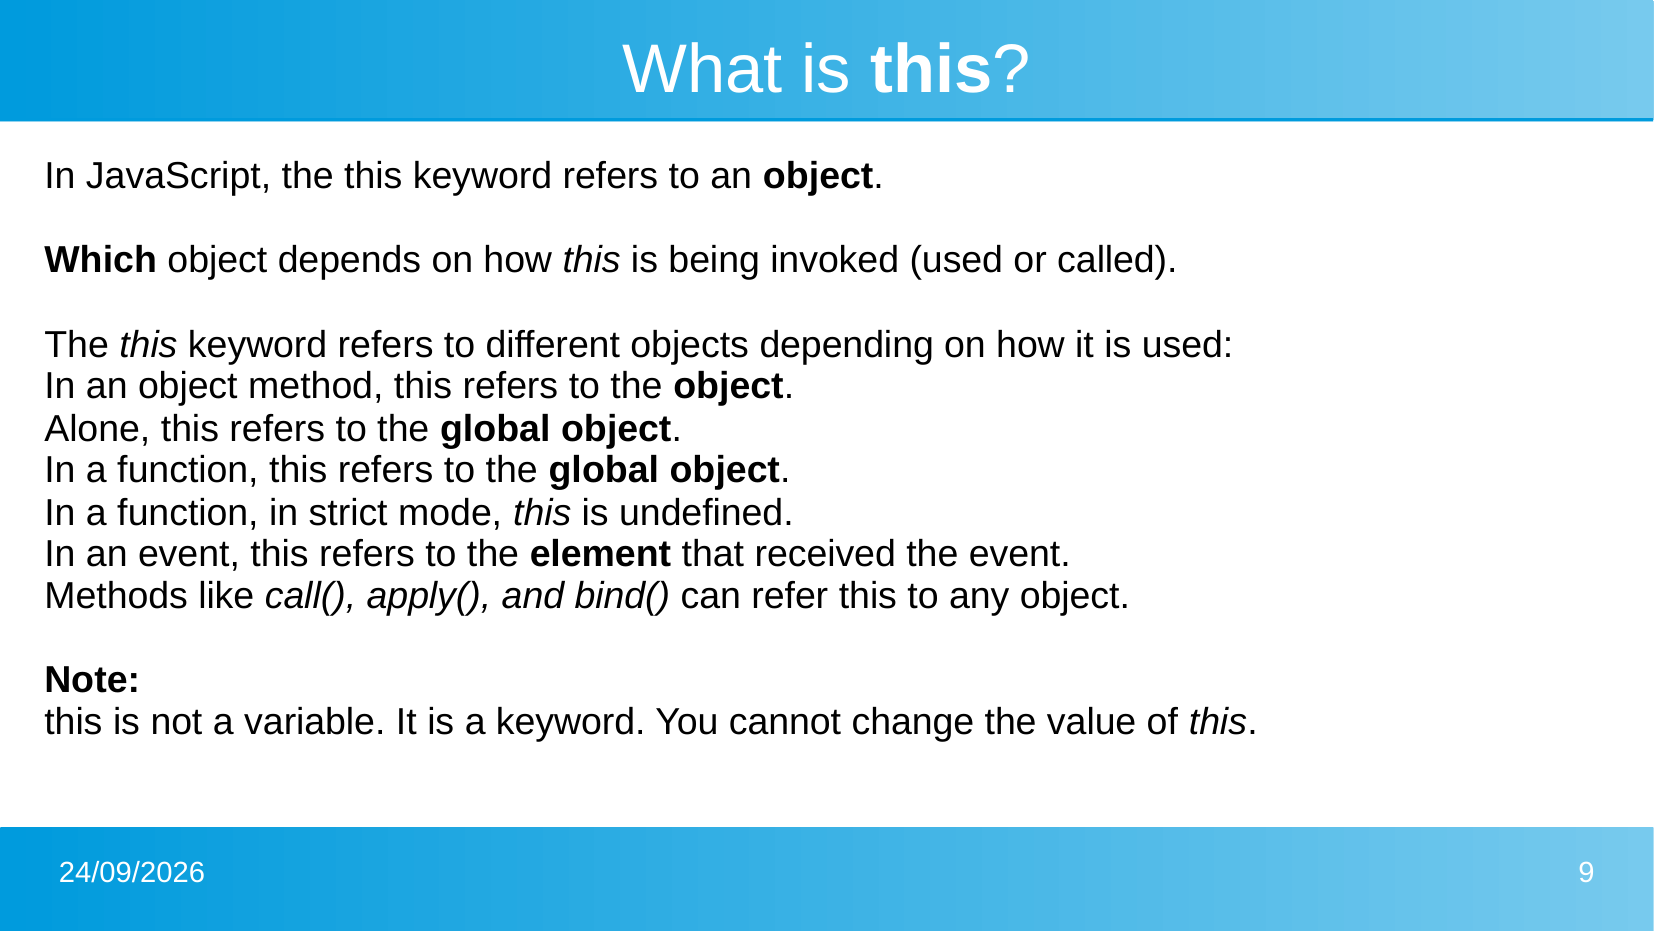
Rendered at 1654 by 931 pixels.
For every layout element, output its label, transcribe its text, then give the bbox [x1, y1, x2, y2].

title What is this? [59, 29, 1595, 108]
text_box In JavaScript, the this keyword refers to an object. Which object depends on how this is being invoked (used or called). The this keyword refers to different objects depending on how it is used: In an object method, this refers to the object. Alone, this refers to the global object. In a function, this refers to the global object. In a function, in strict mode, this is undefined. In an event, this refers to the element that received the event. Methods like call(), apply(), and bind() can refer this to any object. Note: this is not a variable. It is a keyword. You cannot change the value of this. [29, 147, 1300, 751]
